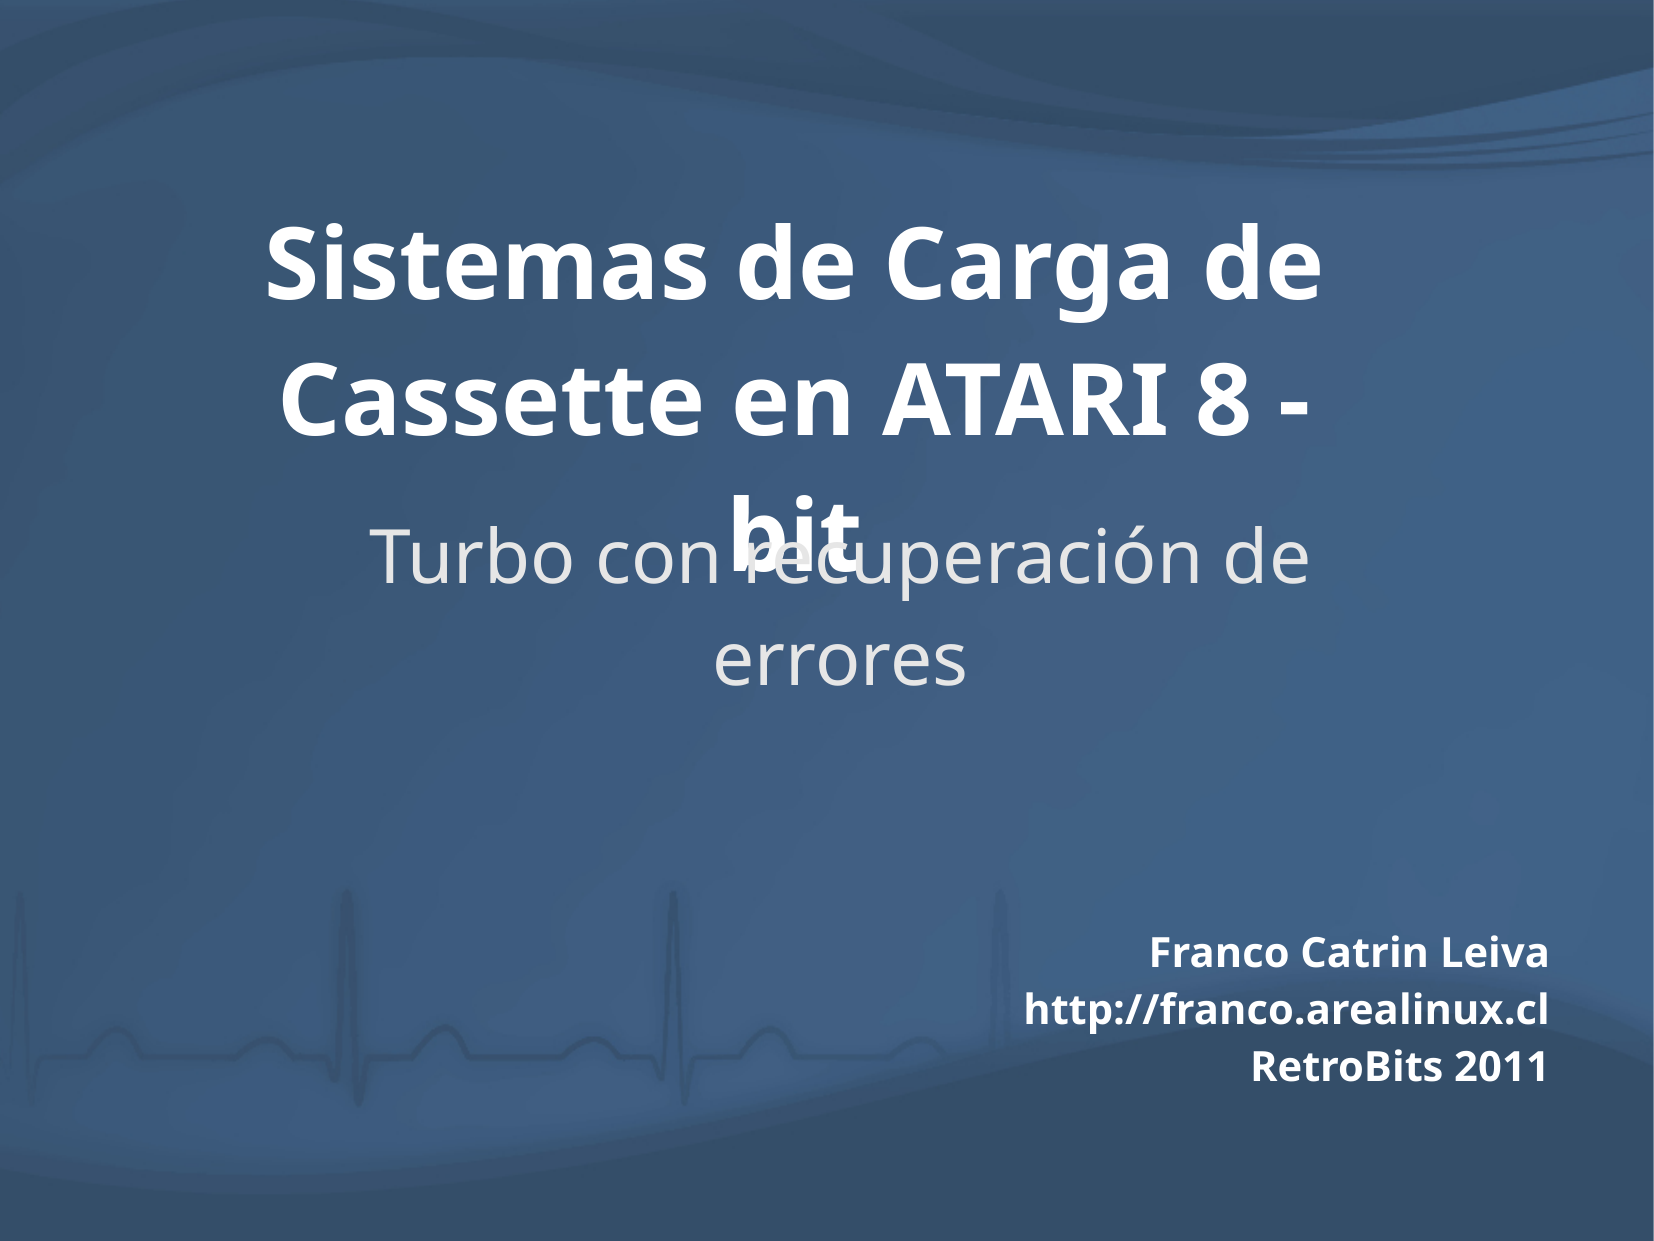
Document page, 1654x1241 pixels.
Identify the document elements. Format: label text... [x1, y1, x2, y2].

text_box Franco Catrin Leiva http://franco.arealinux.cl RetroBits 2011 [915, 915, 1565, 1072]
text_box Sistemas de Carga de Cassette en ATARI 8 -bit [249, 184, 1431, 537]
picture [0, 0, 1654, 1241]
text_box Turbo con recuperación de errores [354, 495, 1388, 680]
